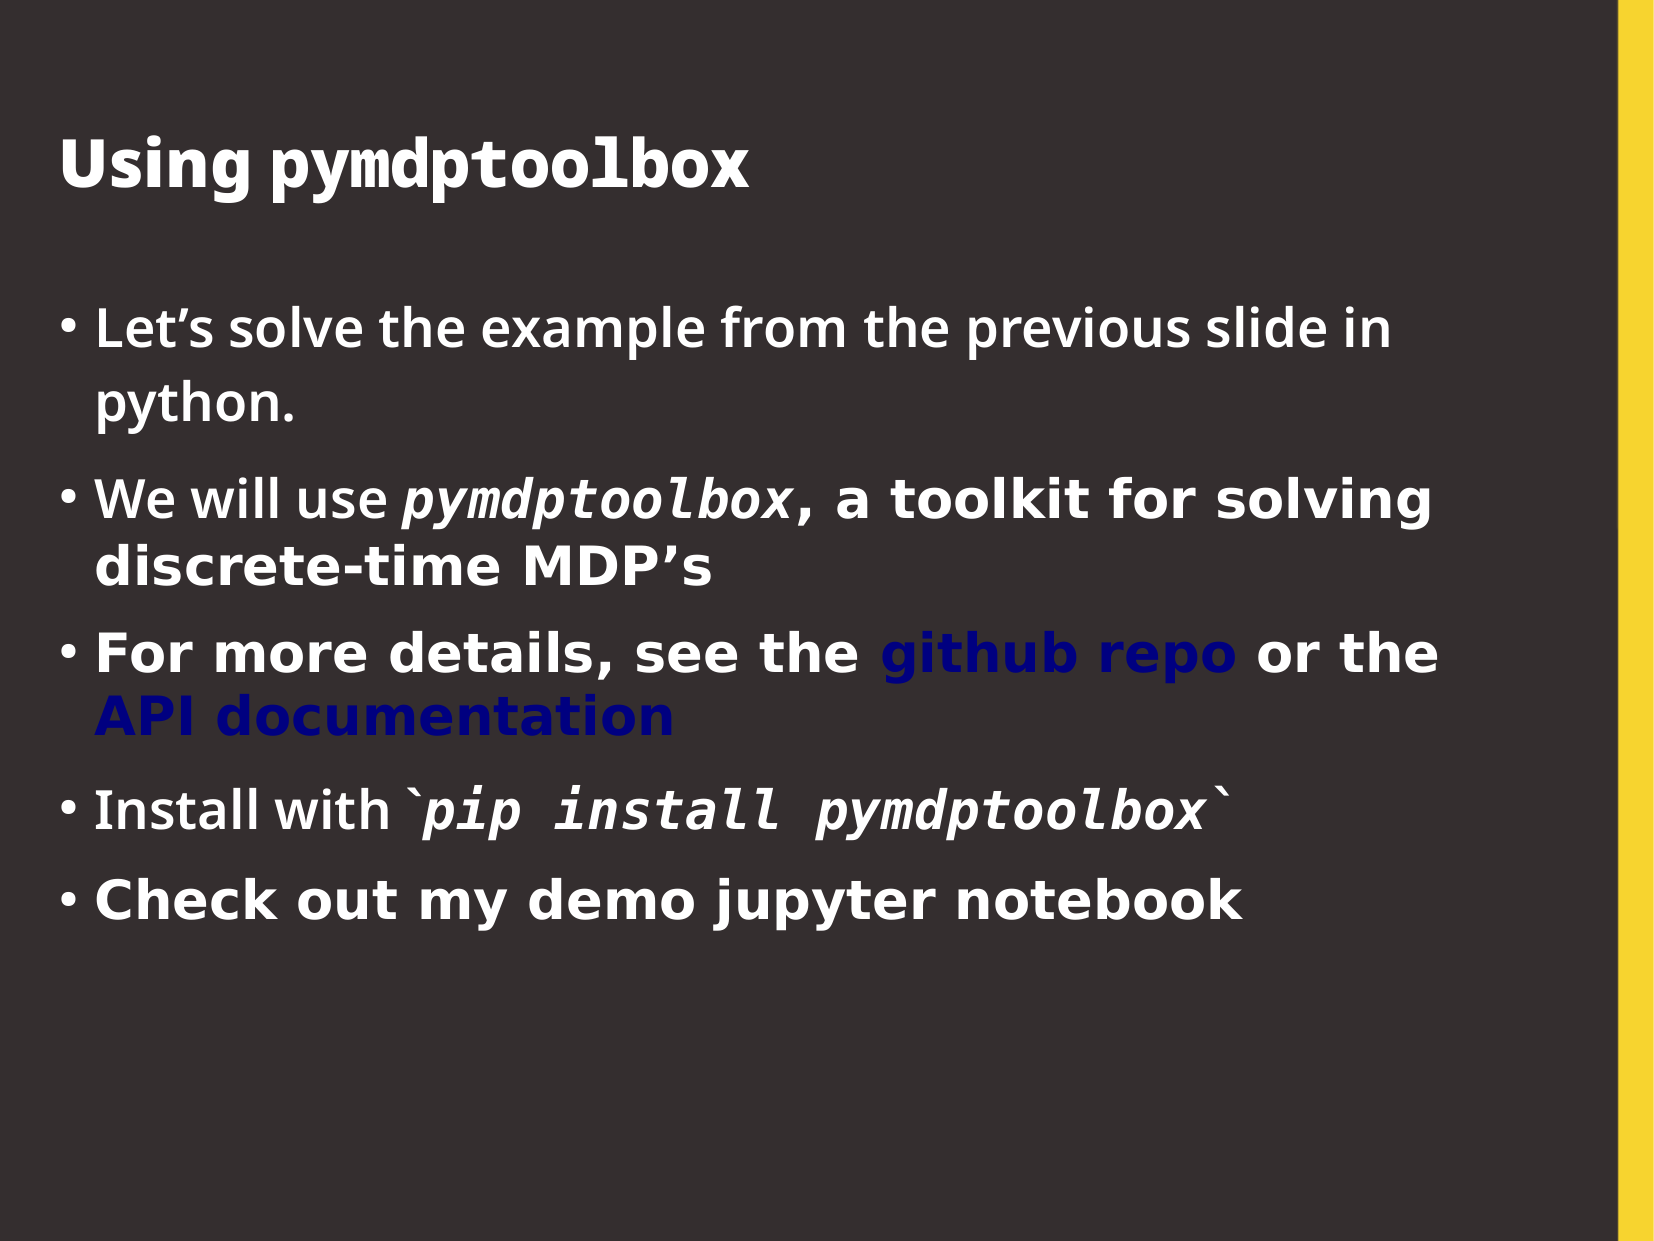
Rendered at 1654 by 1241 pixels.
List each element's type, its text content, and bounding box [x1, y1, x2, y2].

picture [0, 0, 1654, 1241]
list Let’s solve the example from the previous slide in python. We will use pymdptoolbox, a toolkit for solving discrete-time MDP’s For more details, see the github repo or the API documentation Install with `pip install pymdptoolbox` Check out my demo jupyter notebook [59, 289, 1565, 1058]
title Using pymdptoolbox [59, 59, 1595, 207]
